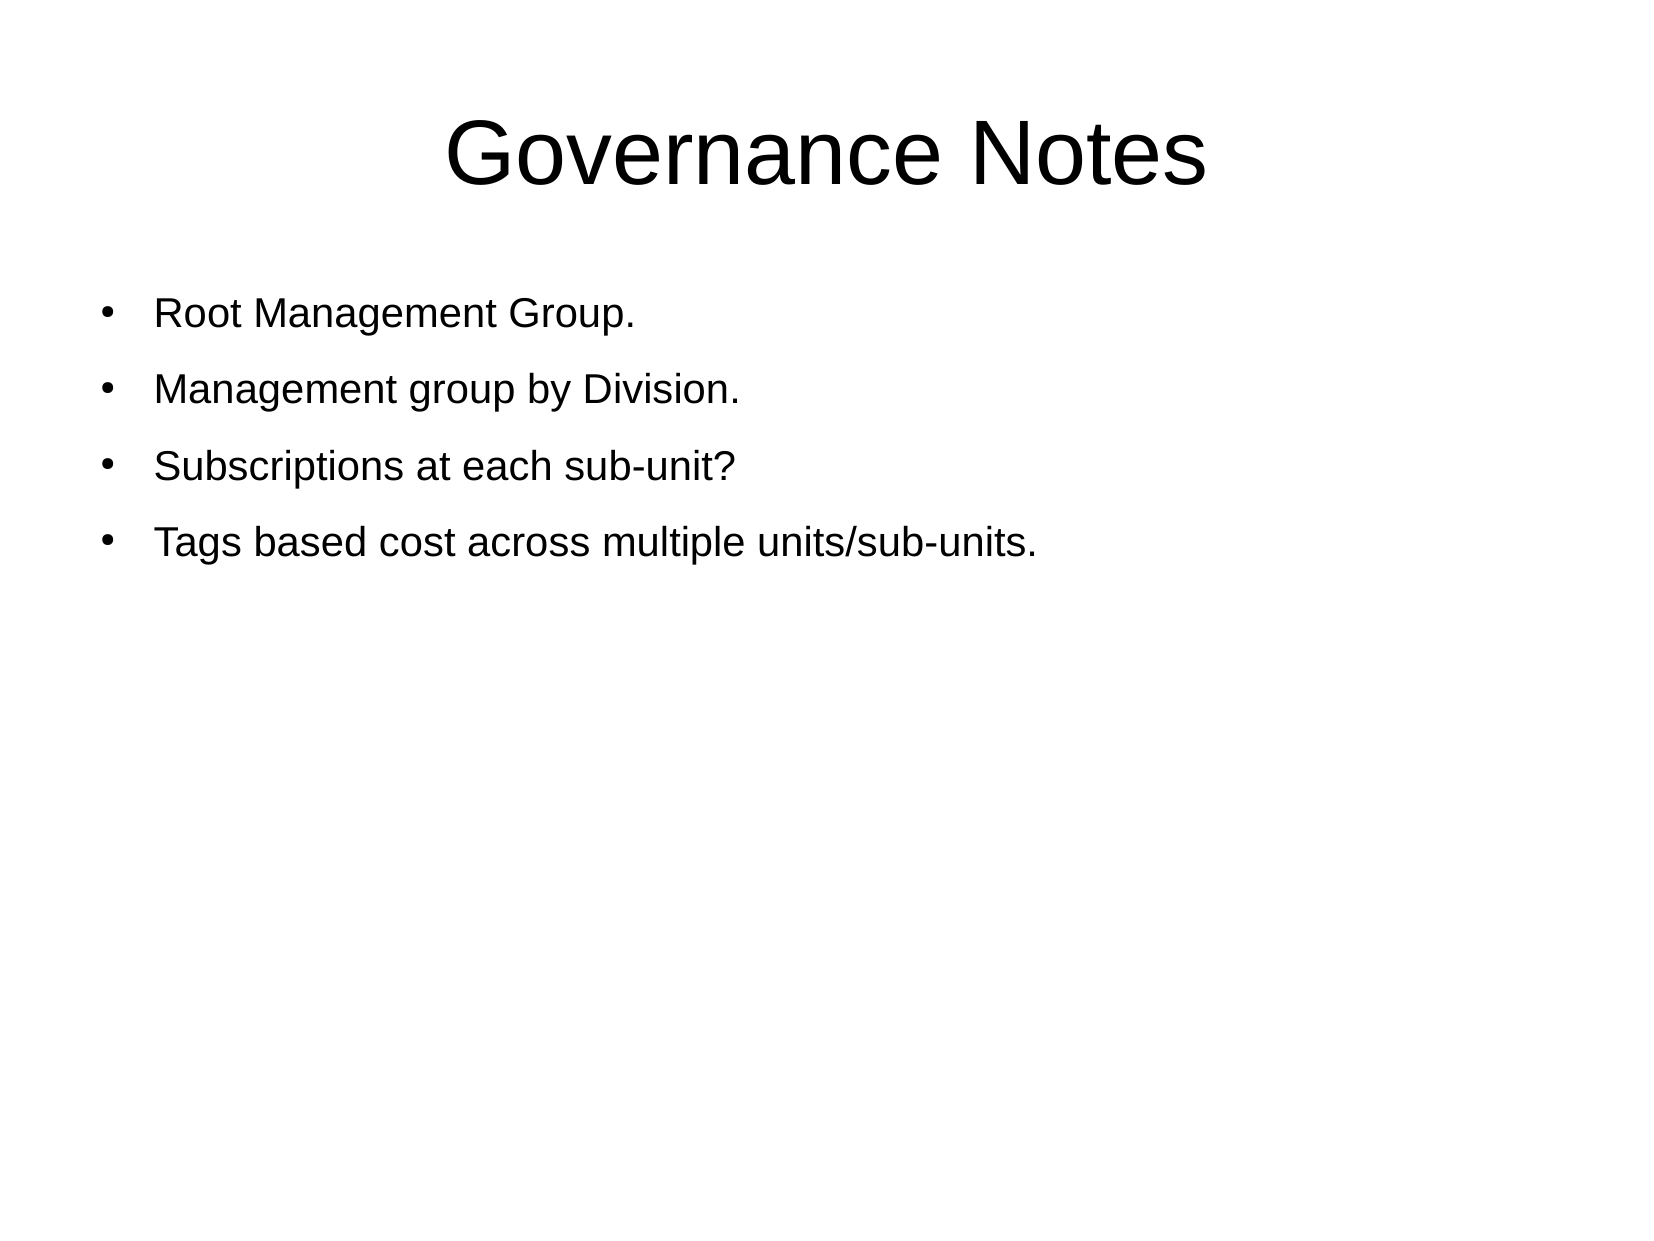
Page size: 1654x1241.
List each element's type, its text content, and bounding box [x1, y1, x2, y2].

title Governance Notes [82, 49, 1571, 257]
list Root Management Group. Management group by Division. Subscriptions at each sub-unit? Tags based cost across multiple units/sub-units. [82, 290, 1571, 1109]
